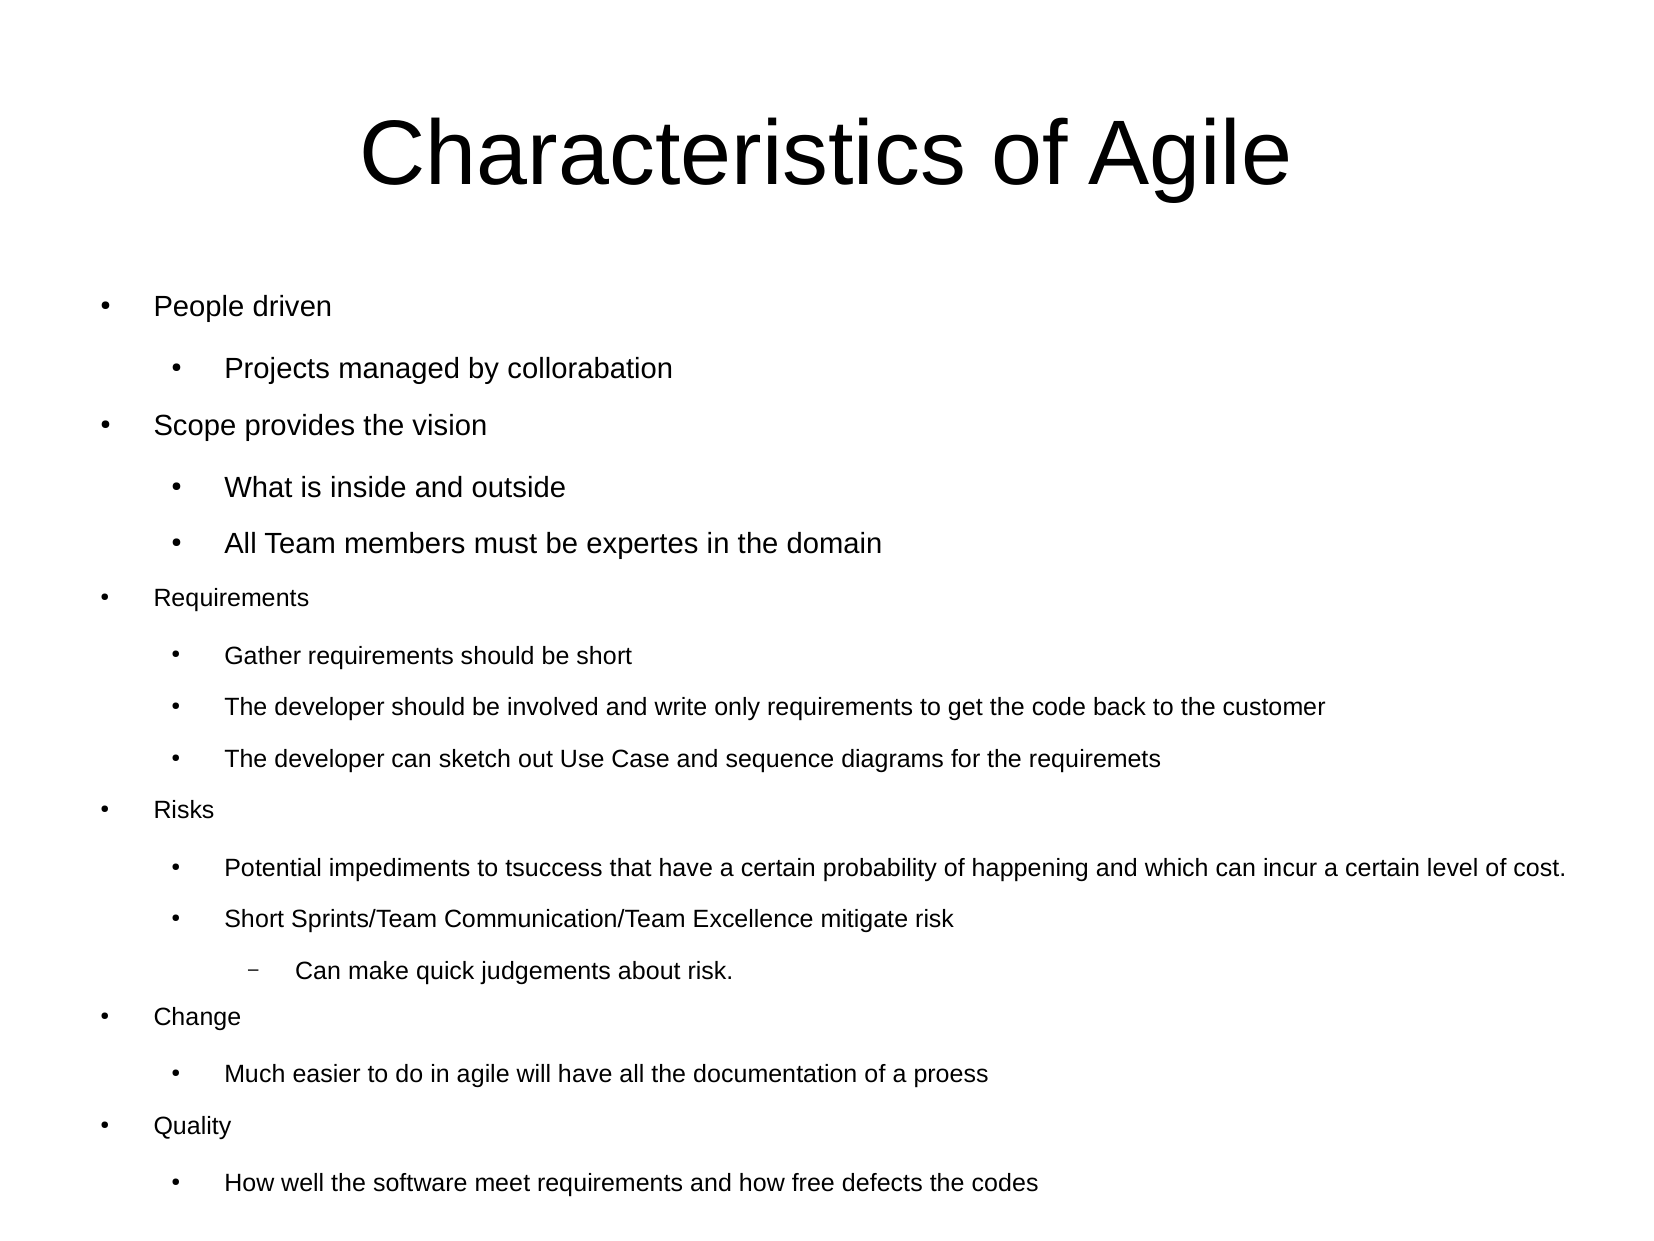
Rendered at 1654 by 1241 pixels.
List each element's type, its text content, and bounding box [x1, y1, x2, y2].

title Characteristics of Agile [82, 49, 1571, 257]
list People driven Projects managed by collorabation Scope provides the vision What is inside and outside All Team members must be expertes in the domain Requirements Gather requirements should be short The developer should be involved and write only requirements to get the code back to the customer The developer can sketch out Use Case and sequence diagrams for the requiremets Risks Potential impediments to tsuccess that have a certain probability of happening and which can incur a certain level of cost. Short Sprints/Team Communication/Team Excellence mitigate risk Can make quick judgements about risk. Change Much easier to do in agile will have all the documentation of a proess Quality How well the software meet requirements and how free defects the codes [82, 290, 1571, 1195]
